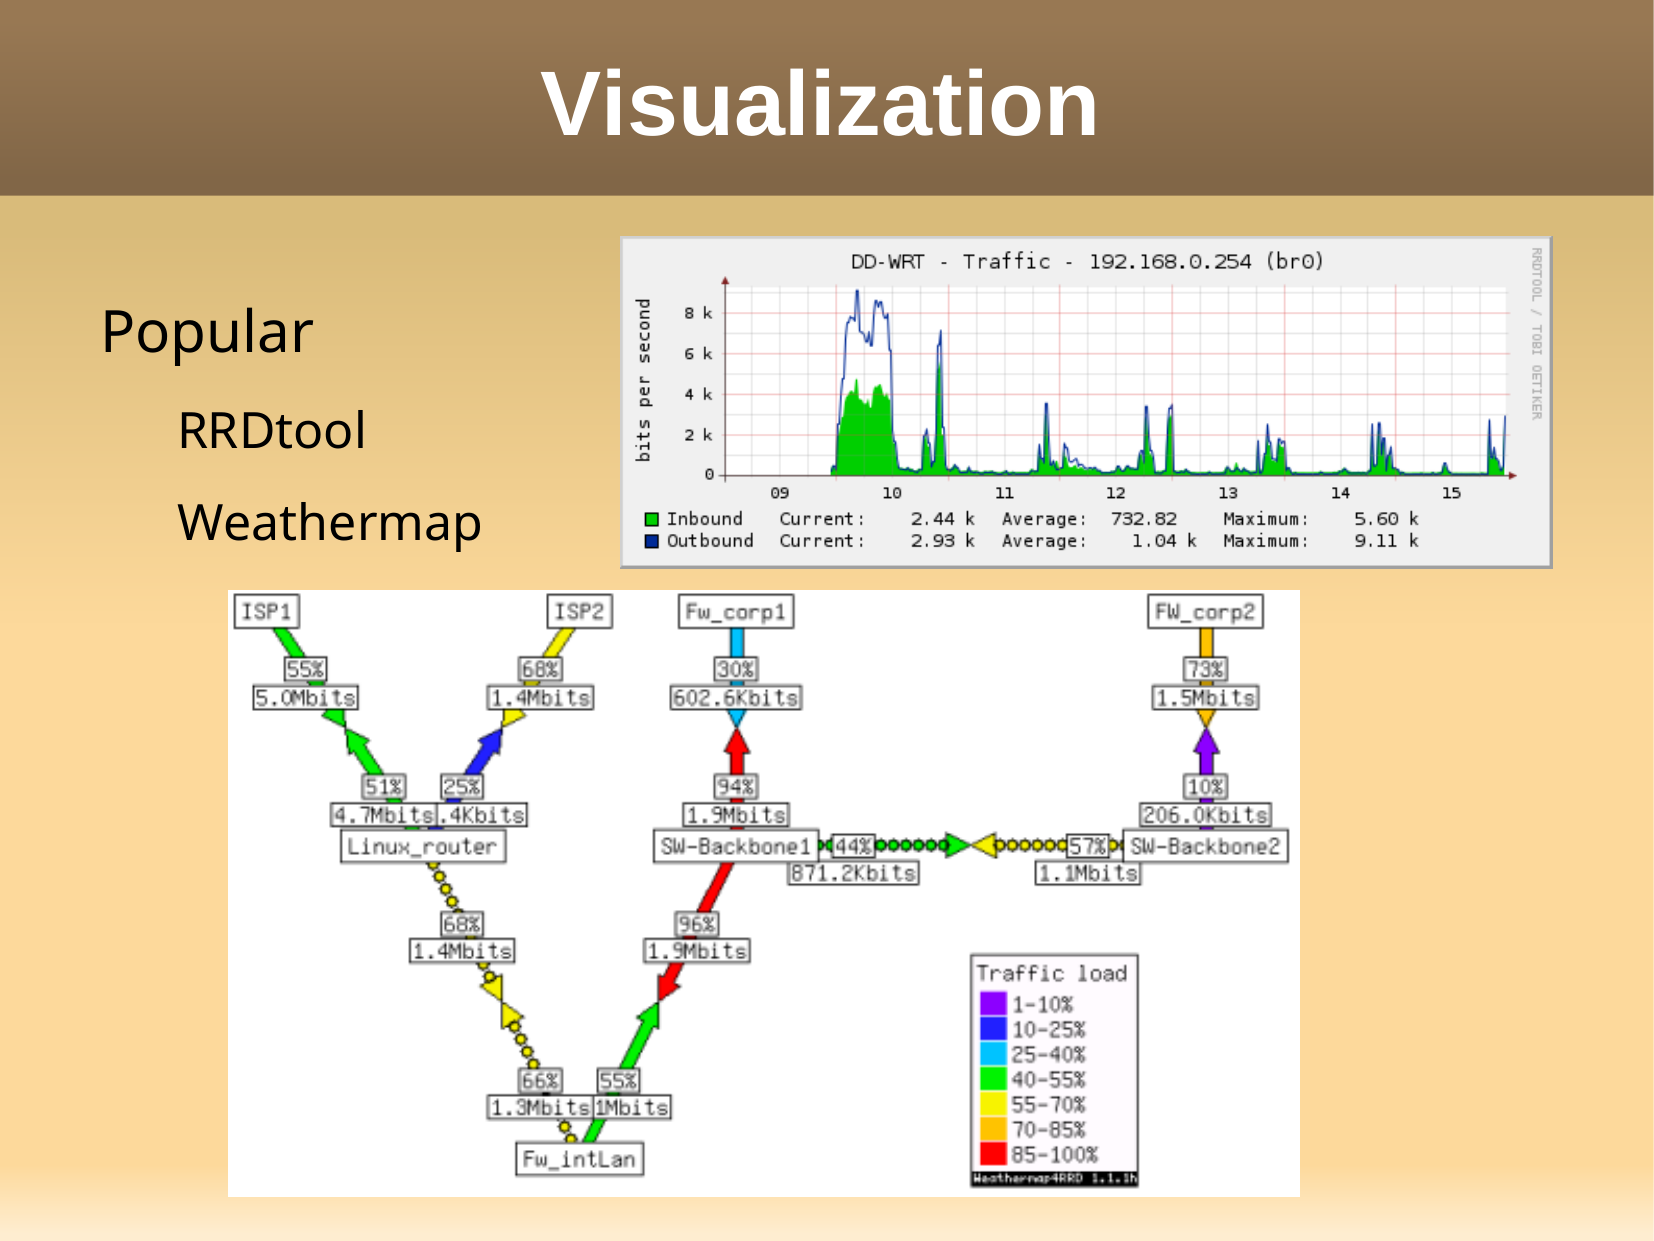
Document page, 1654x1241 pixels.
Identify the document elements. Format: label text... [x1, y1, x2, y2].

list Popular RRDtool Weathermap [82, 290, 1571, 1094]
picture [0, 0, 1654, 1241]
title Visualization [76, 7, 1565, 200]
